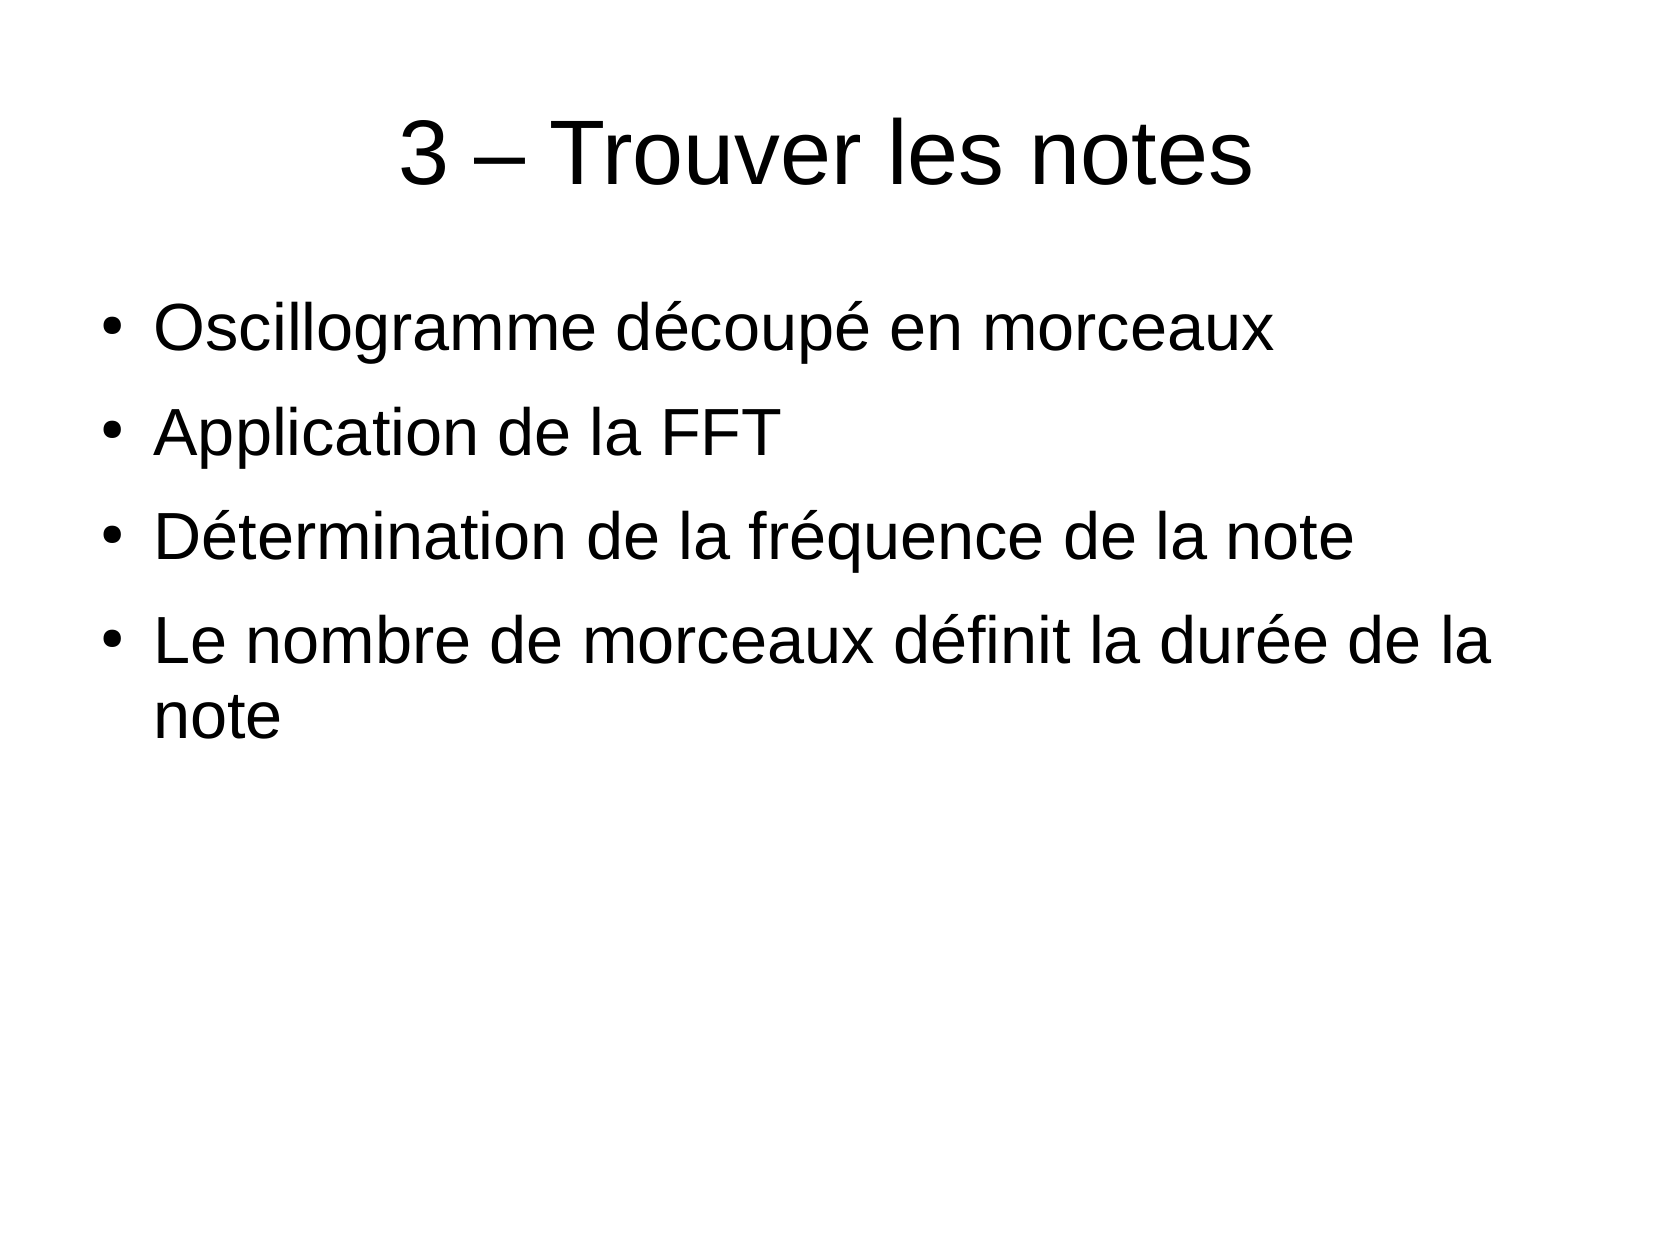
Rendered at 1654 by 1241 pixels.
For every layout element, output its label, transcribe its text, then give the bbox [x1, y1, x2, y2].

title 3 – Trouver les notes [82, 49, 1571, 257]
list Oscillogramme découpé en morceaux Application de la FFT Détermination de la fréquence de la note Le nombre de morceaux définit la durée de la note [82, 290, 1571, 1109]
